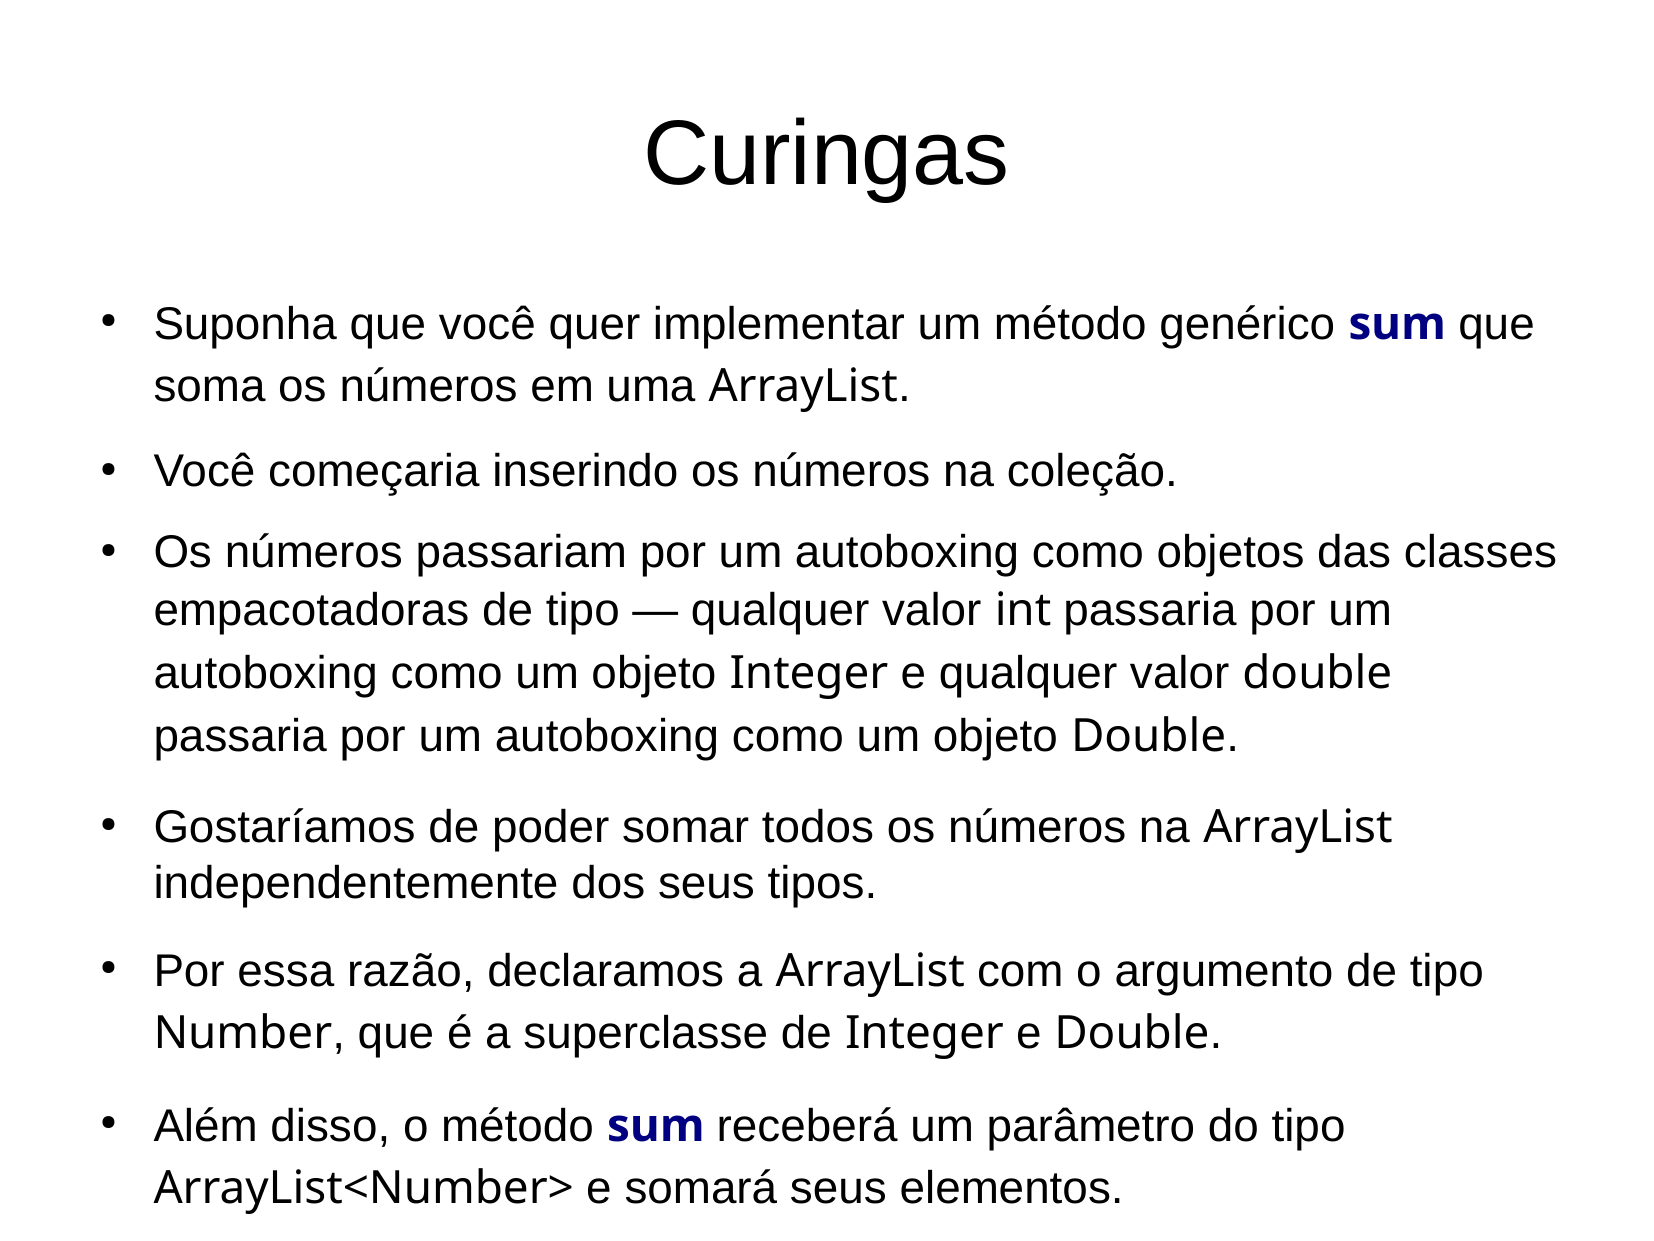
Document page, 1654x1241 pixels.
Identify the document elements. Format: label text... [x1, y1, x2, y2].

title Curingas [82, 49, 1571, 257]
list Suponha que você quer implementar um método genérico sum que soma os números em uma ArrayList. Você começaria inserindo os números na coleção. Os números passariam por um autoboxing como objetos das classes empacotadoras de tipo — qualquer valor int passaria por um autoboxing como um objeto Integer e qualquer valor double passaria por um autoboxing como um objeto Double. Gostaríamos de poder somar todos os números na ArrayList independentemente dos seus tipos. Por essa razão, declaramos a ArrayList com o argumento de tipo Number, que é a superclasse de Integer e Double. Além disso, o método sum receberá um parâmetro do tipo ArrayList<Number> e somará seus elementos. [82, 290, 1571, 1109]
